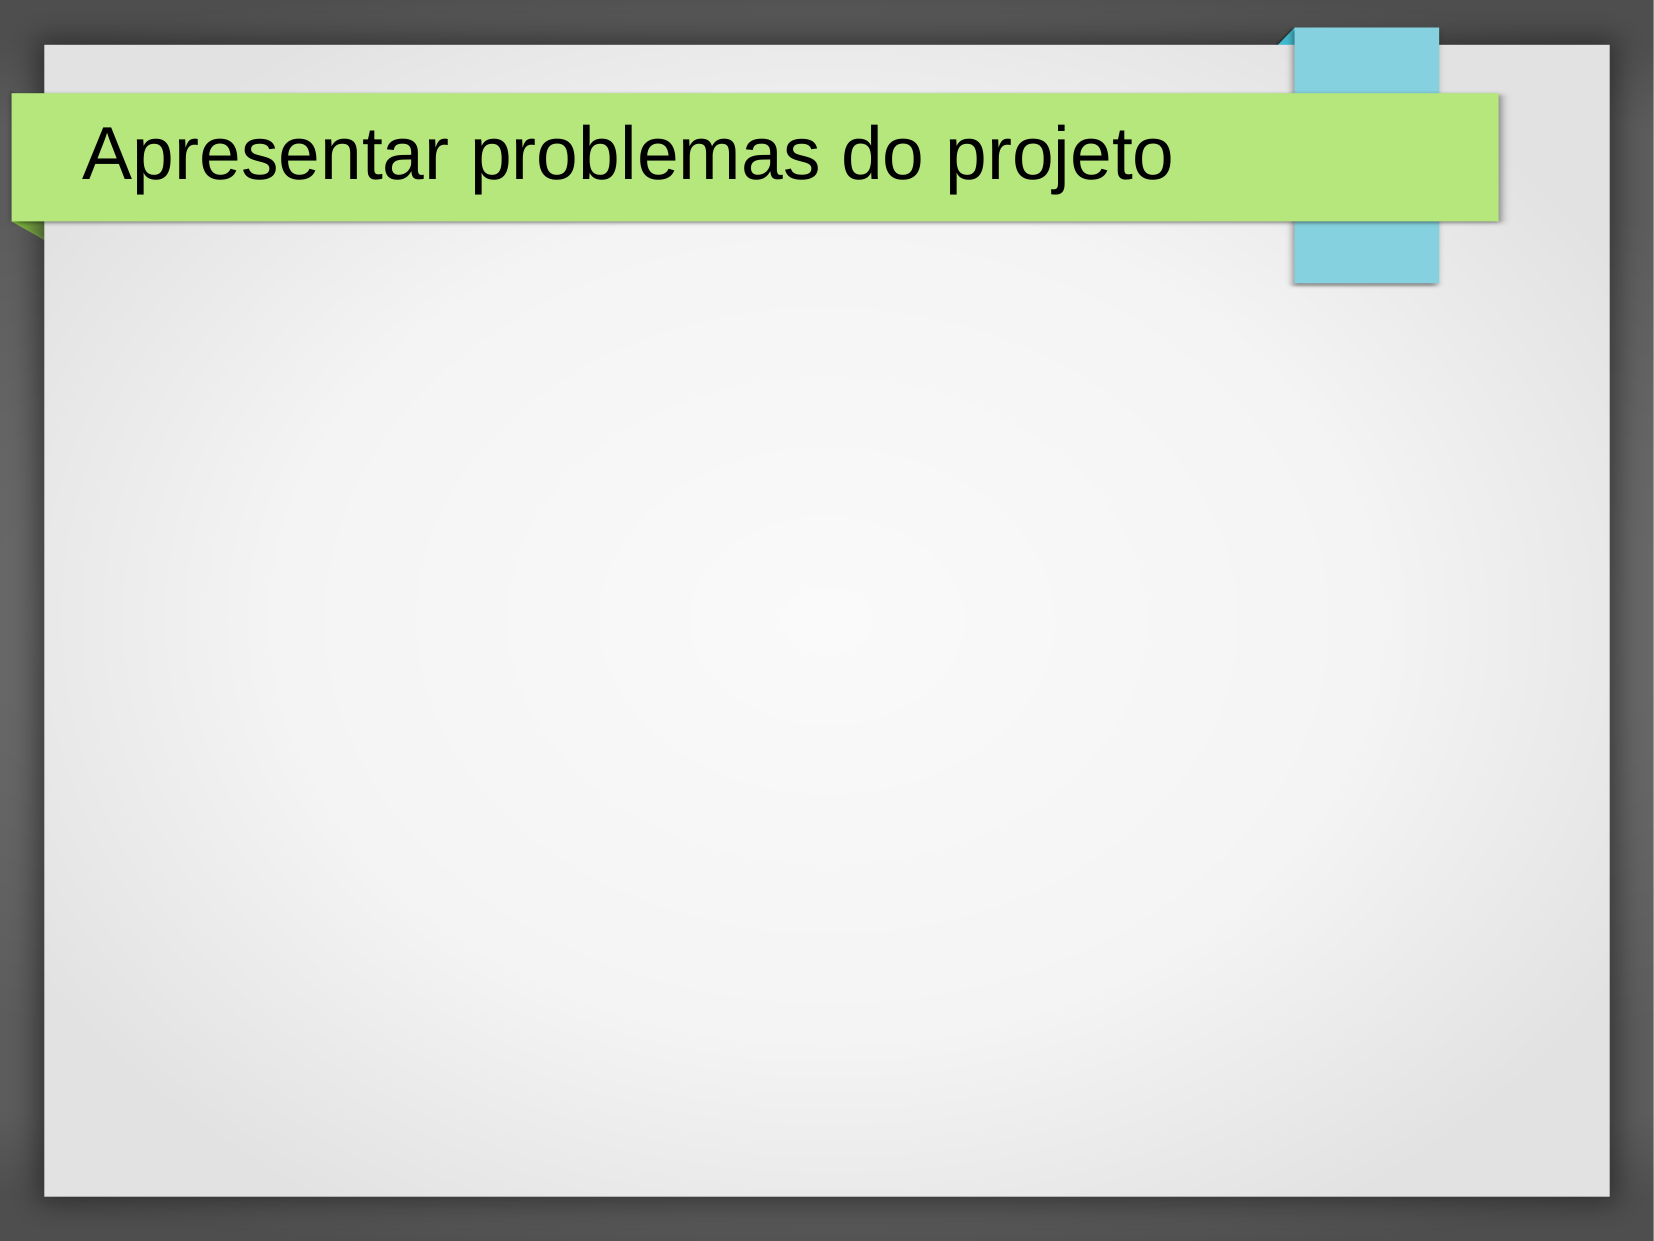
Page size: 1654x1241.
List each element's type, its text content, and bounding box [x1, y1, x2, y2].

title Apresentar problemas do projeto [82, 94, 1264, 213]
picture [0, 0, 1654, 1241]
